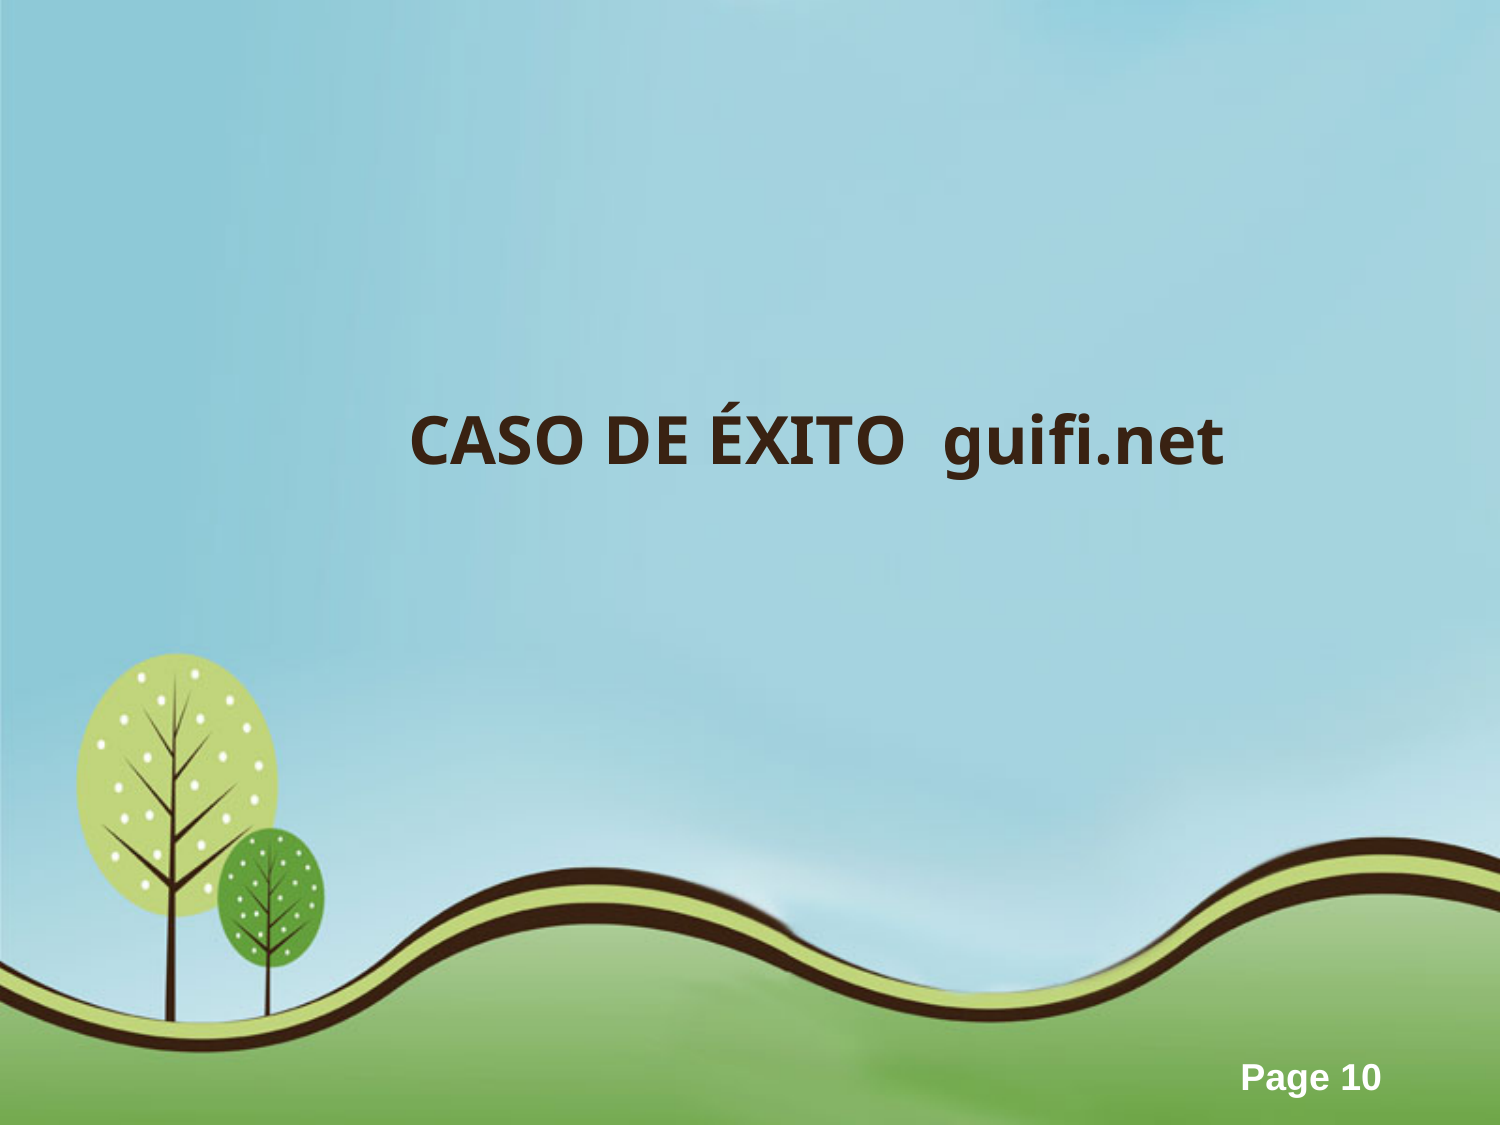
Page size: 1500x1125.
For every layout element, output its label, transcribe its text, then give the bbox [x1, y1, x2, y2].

picture [0, 0, 1500, 1125]
text_box CASO DE ÉXITO guifi.net [393, 389, 1242, 486]
